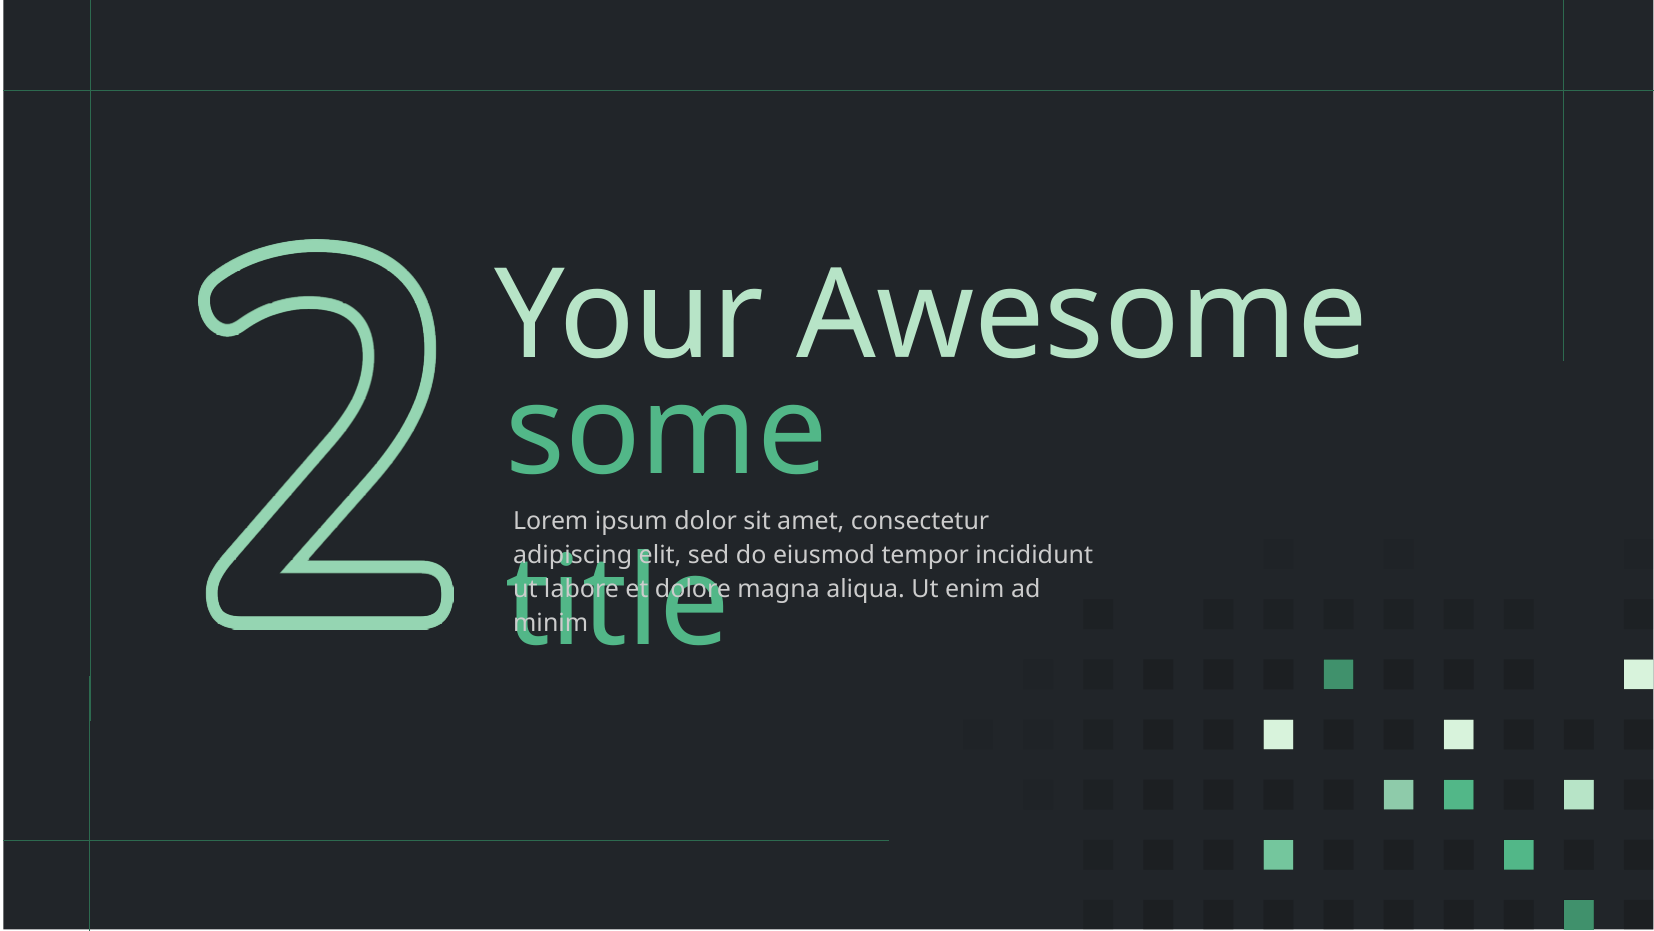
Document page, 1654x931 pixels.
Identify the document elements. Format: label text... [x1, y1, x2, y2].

picture [198, 239, 454, 630]
text_box some title [490, 332, 1099, 700]
text_box Your Awesome [480, 225, 1474, 563]
text_box Lorem ipsum dolor sit amet, consectetur adipiscing elit, sed do eiusmod tempor incididunt ut labore et dolore magna aliqua. Ut enim ad minim [498, 495, 1129, 648]
picture [963, 539, 1654, 930]
